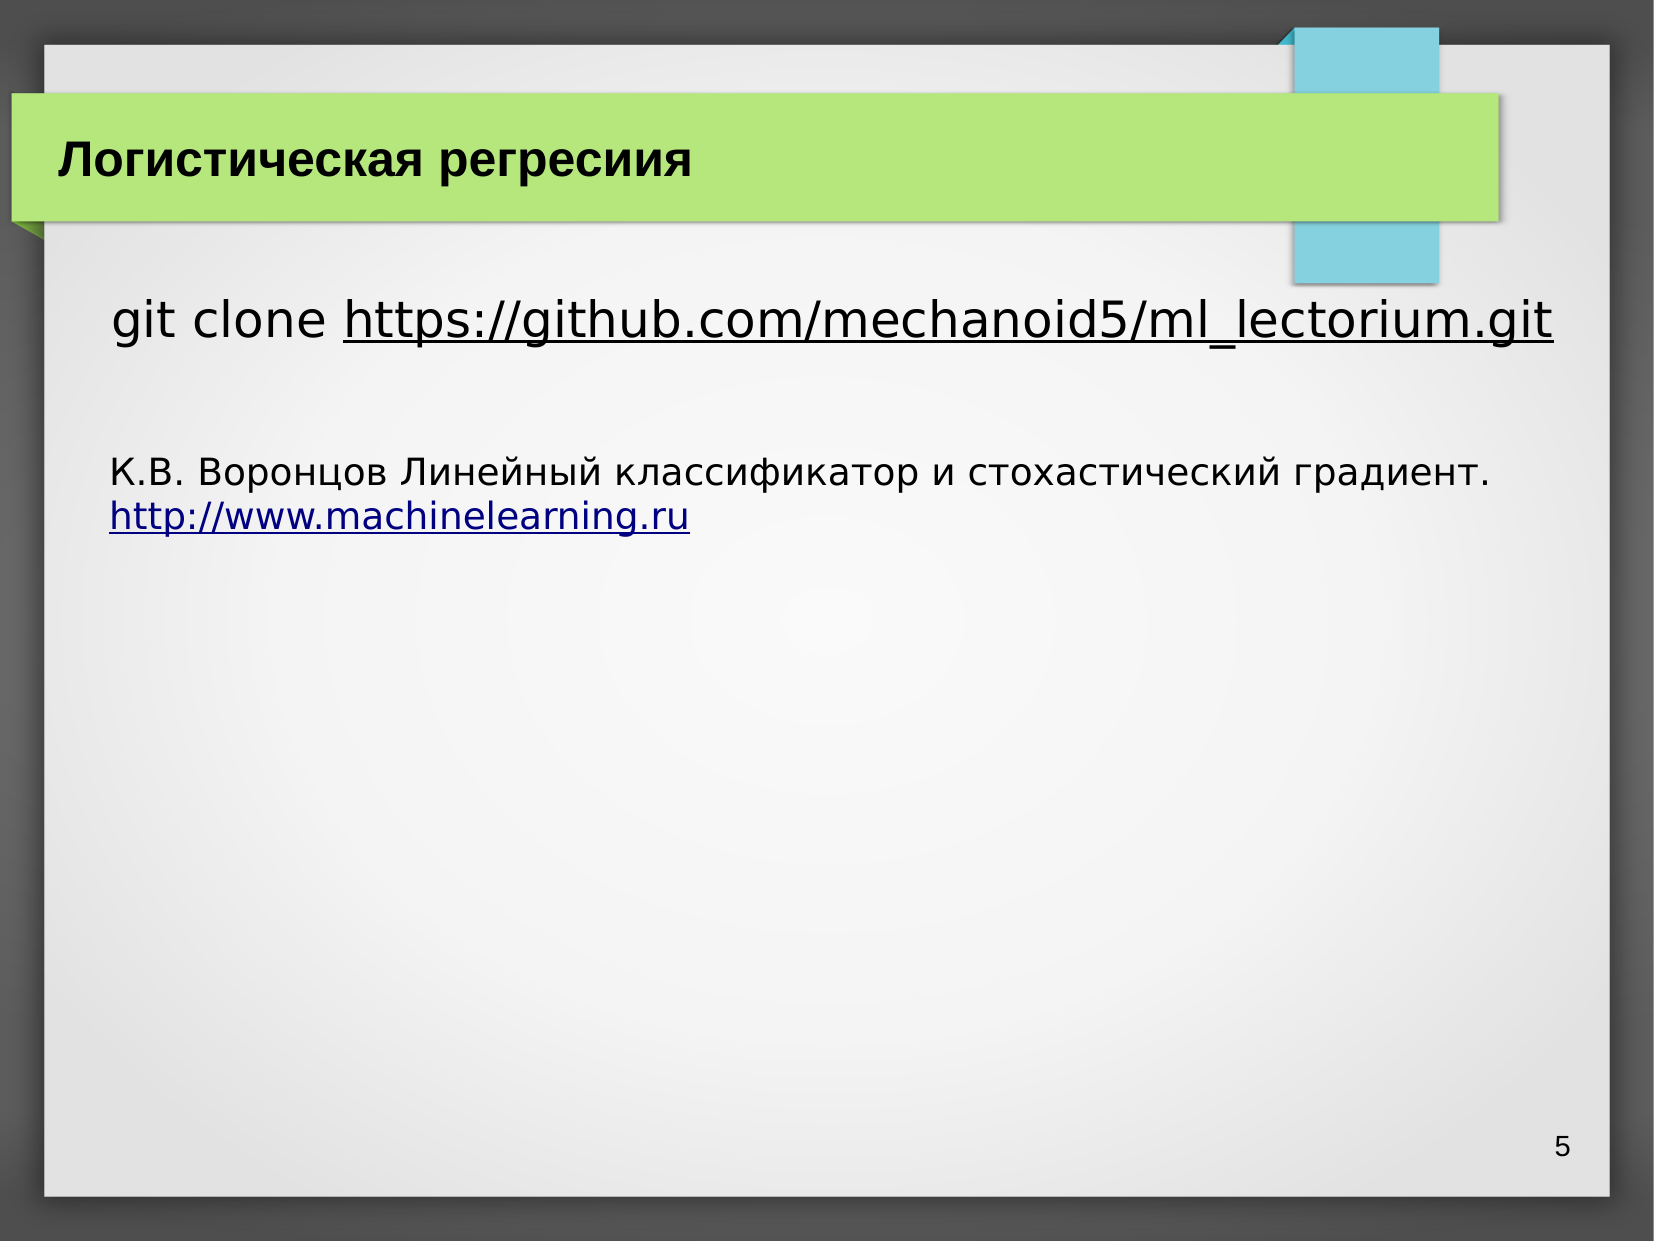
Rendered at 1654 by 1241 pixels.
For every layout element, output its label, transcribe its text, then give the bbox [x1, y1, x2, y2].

text_box git clone https://github.com/mechanoid5/ml_lectorium.git К.В. Воронцов Линейный классификатор и стохастический градиент. http://www.machinelearning.ru [59, 283, 1607, 804]
picture [0, 0, 1654, 1241]
title Логистическая регресиия [58, 106, 1476, 213]
